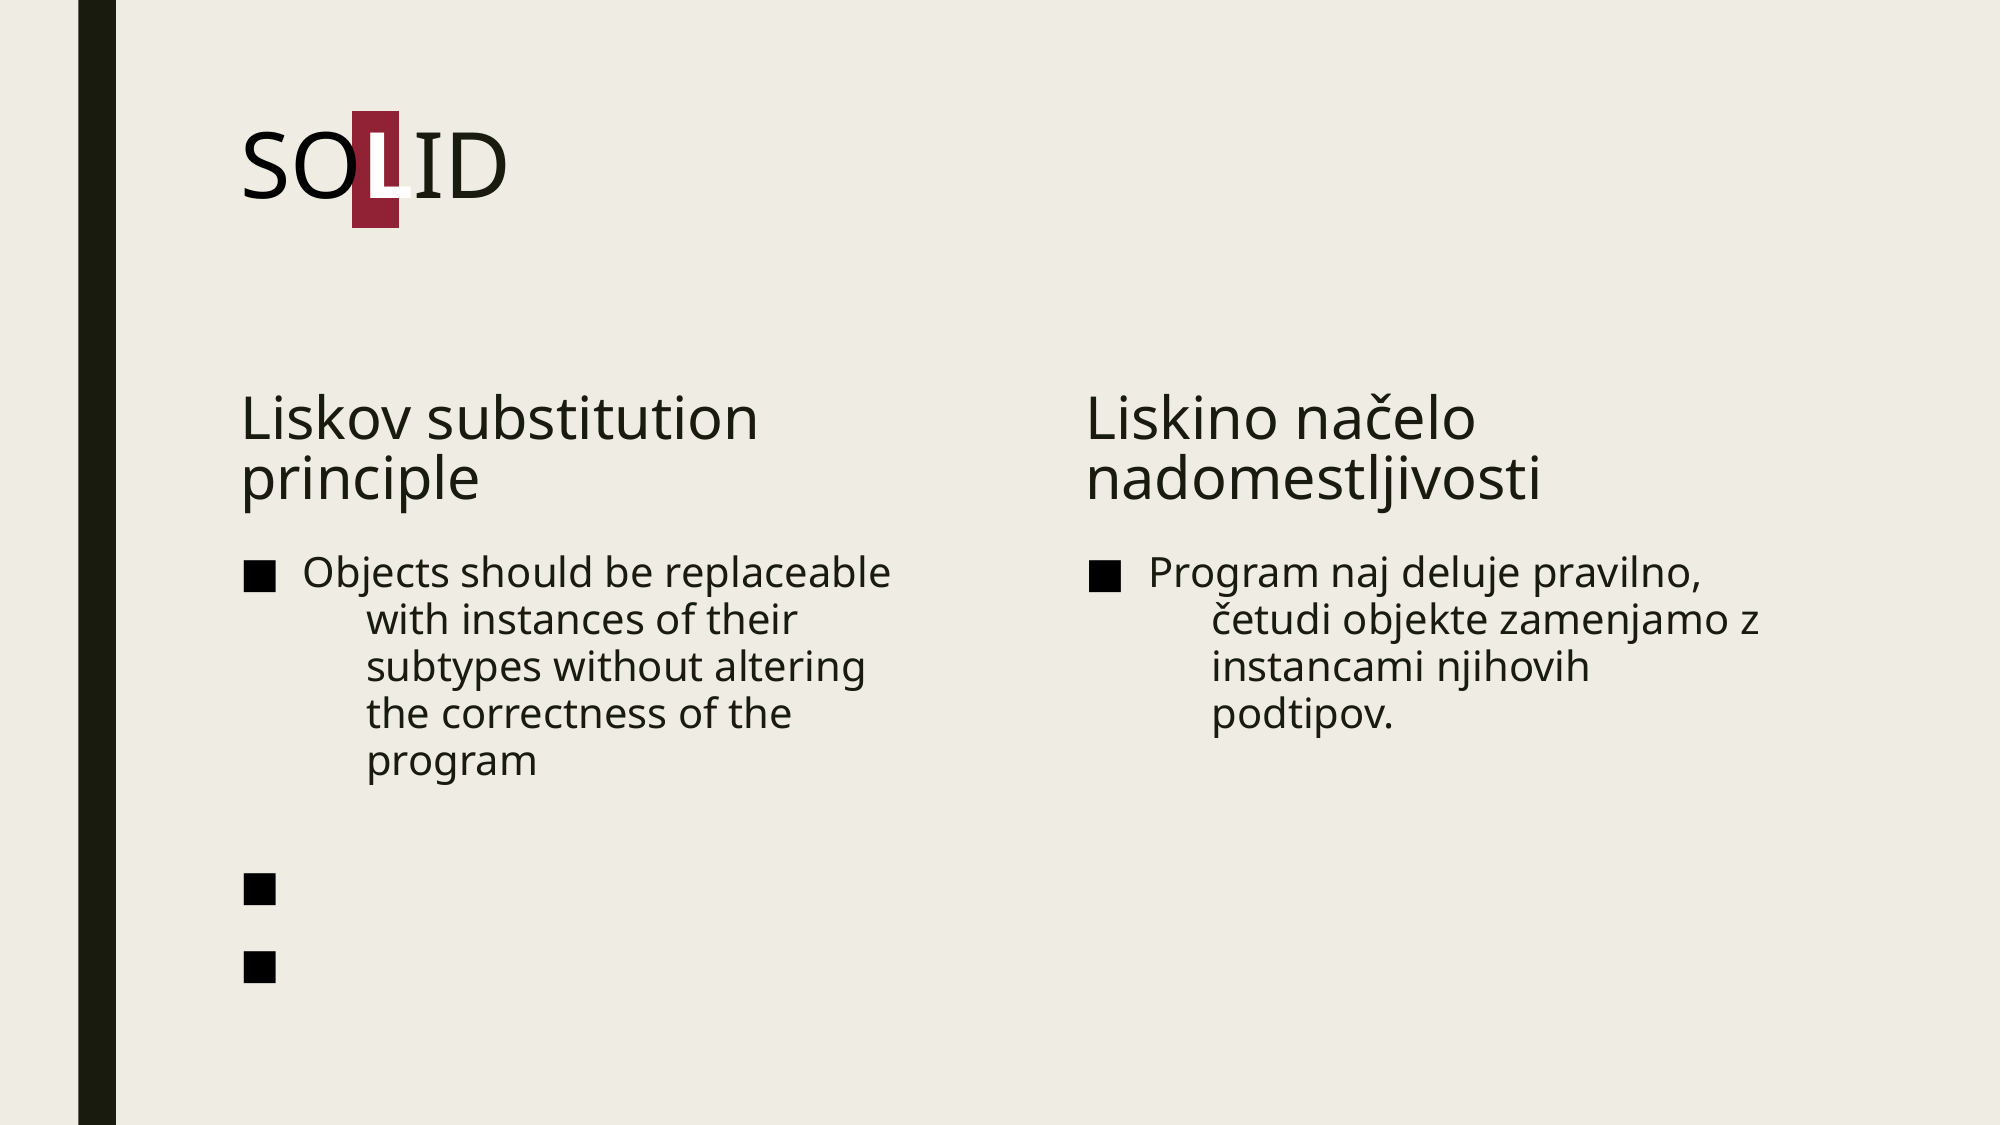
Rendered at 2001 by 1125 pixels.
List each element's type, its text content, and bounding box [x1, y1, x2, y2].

list Liskov substitution principle [225, 383, 954, 520]
list Program naj deluje pravilno, četudi objekte zamenjamo z instancami njihovih podtipov. [1070, 542, 1800, 963]
list Objects should be replaceable with instances of their subtypes without altering the correctness of the program [225, 542, 954, 963]
title SOLID [225, 112, 1801, 357]
list Liskino načelo nadomestljivosti [1070, 383, 1800, 520]
